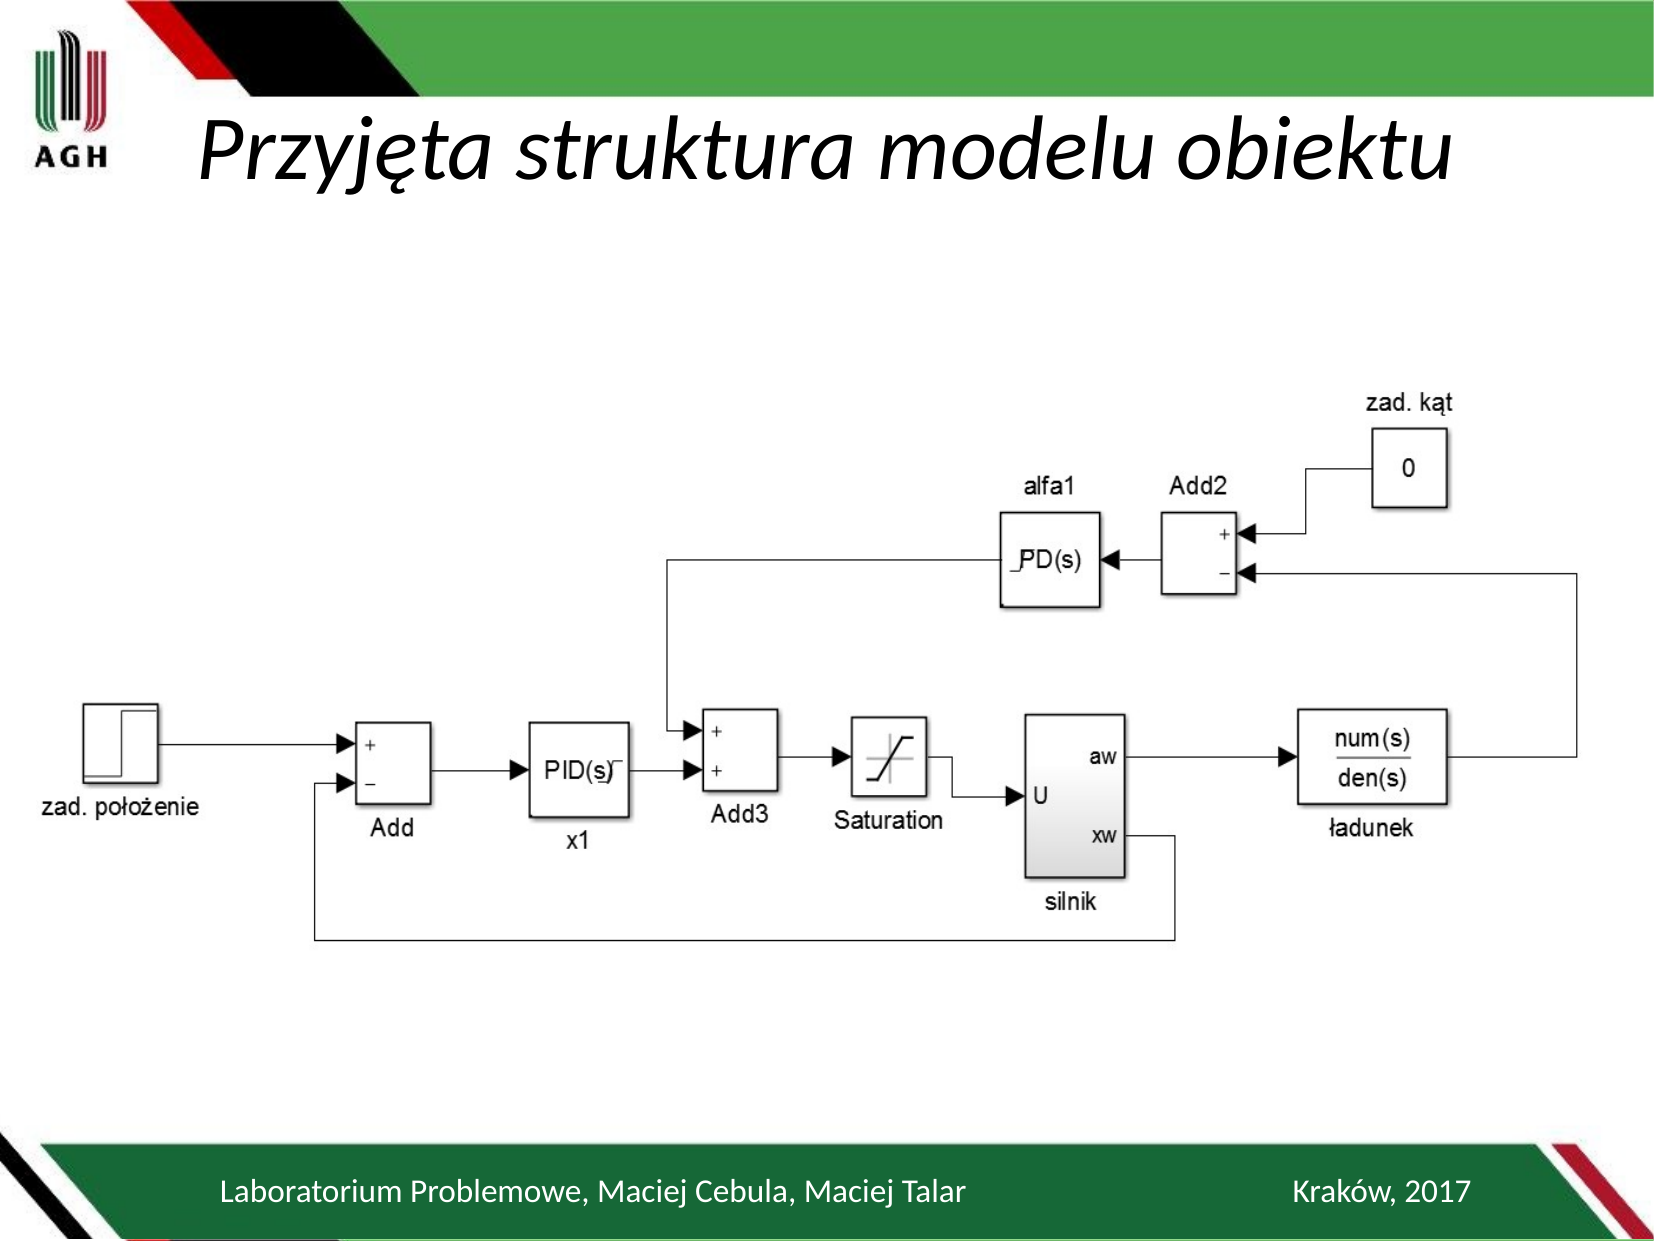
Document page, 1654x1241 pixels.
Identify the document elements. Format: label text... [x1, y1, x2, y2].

picture [0, 0, 1654, 1241]
text_box Kraków, 2017 [1285, 1161, 1487, 1217]
text_box Laboratorium Problemowe, Maciej Cebula, Maciej Talar [212, 1161, 976, 1217]
title Przyjęta struktura modelu obiektu [82, 52, 1571, 260]
